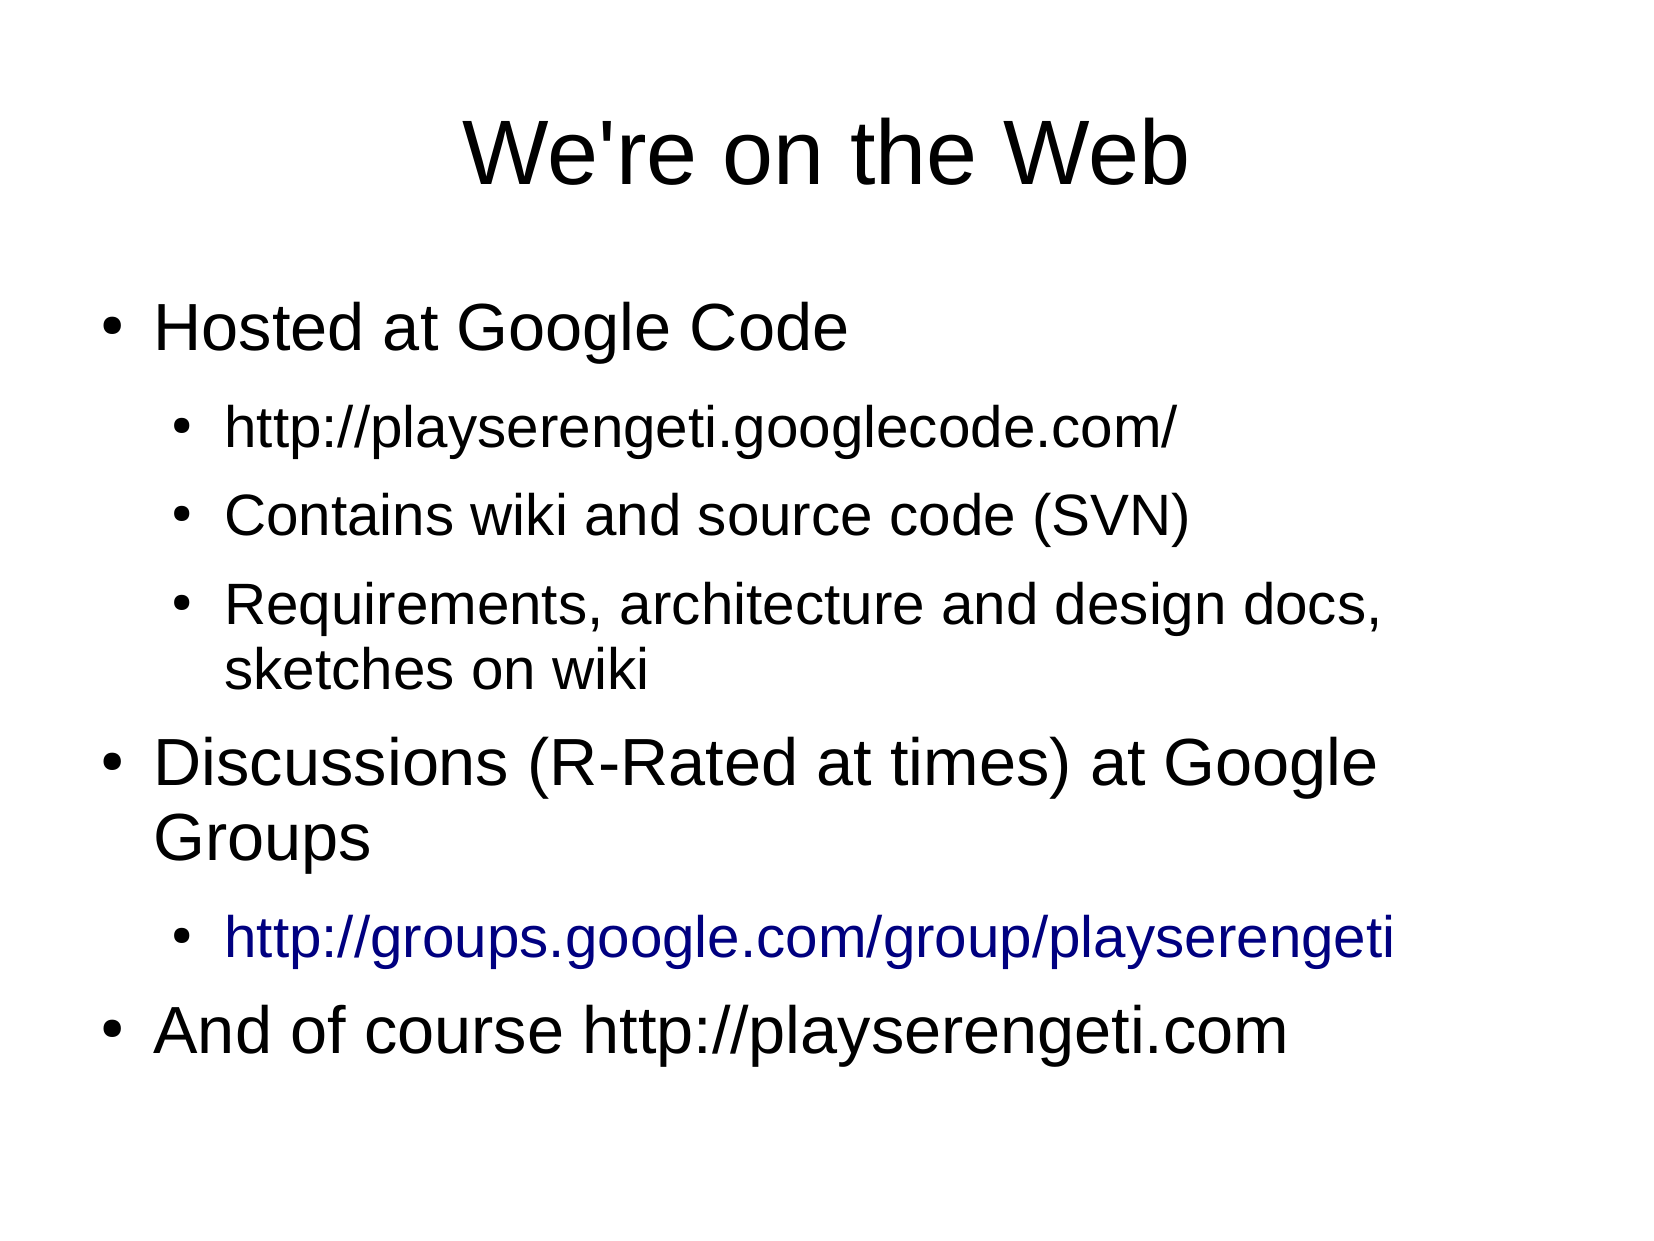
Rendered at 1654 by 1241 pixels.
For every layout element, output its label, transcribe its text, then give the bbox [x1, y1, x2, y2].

title We're on the Web [82, 56, 1571, 250]
list Hosted at Google Code http://playserengeti.googlecode.com/ Contains wiki and source code (SVN) Requirements, architecture and design docs, sketches on wiki Discussions (R-Rated at times) at Google Groups http://groups.google.com/group/playserengeti And of course http://playserengeti.com [82, 290, 1571, 1094]
